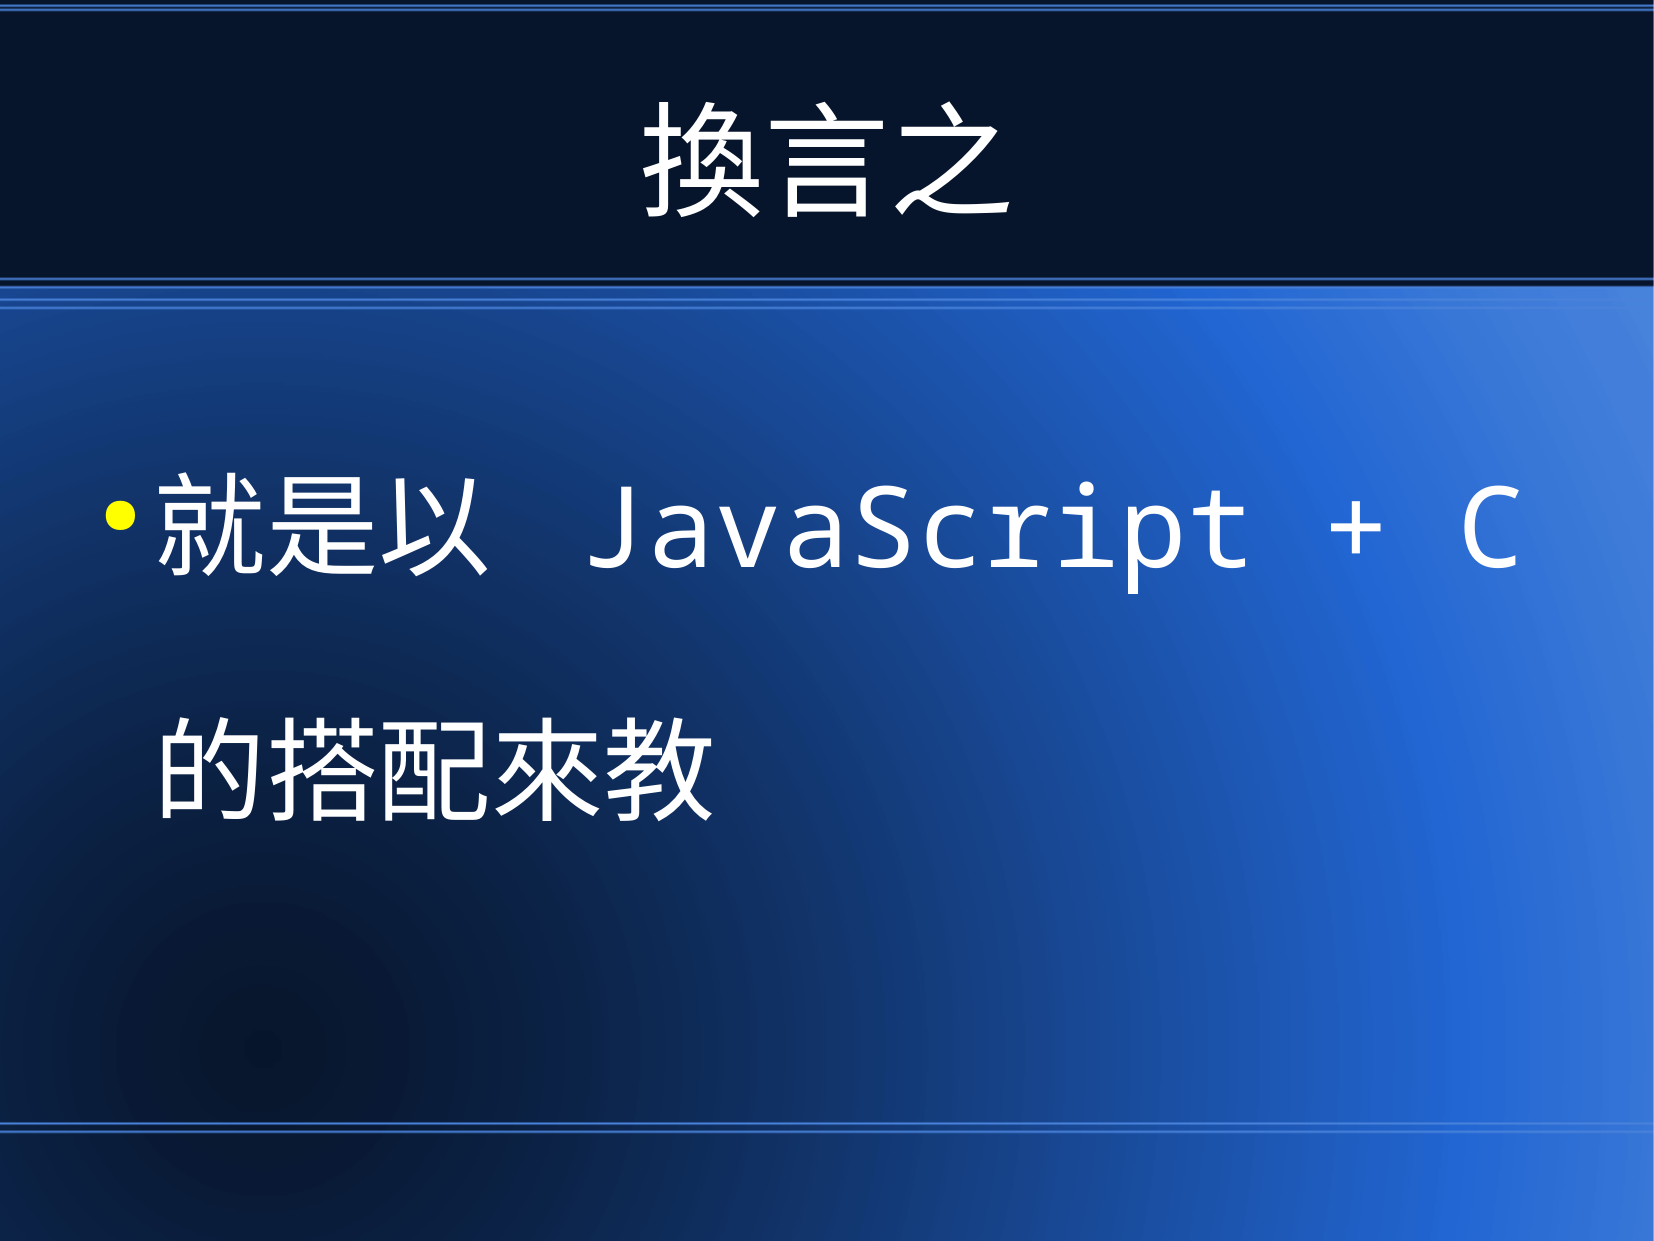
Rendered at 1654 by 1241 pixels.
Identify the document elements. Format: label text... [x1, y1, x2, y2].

list 就是以 JavaScript + C 的搭配來教 [82, 355, 1571, 1241]
picture [0, 0, 1654, 1241]
title 換言之 [82, 49, 1571, 257]
